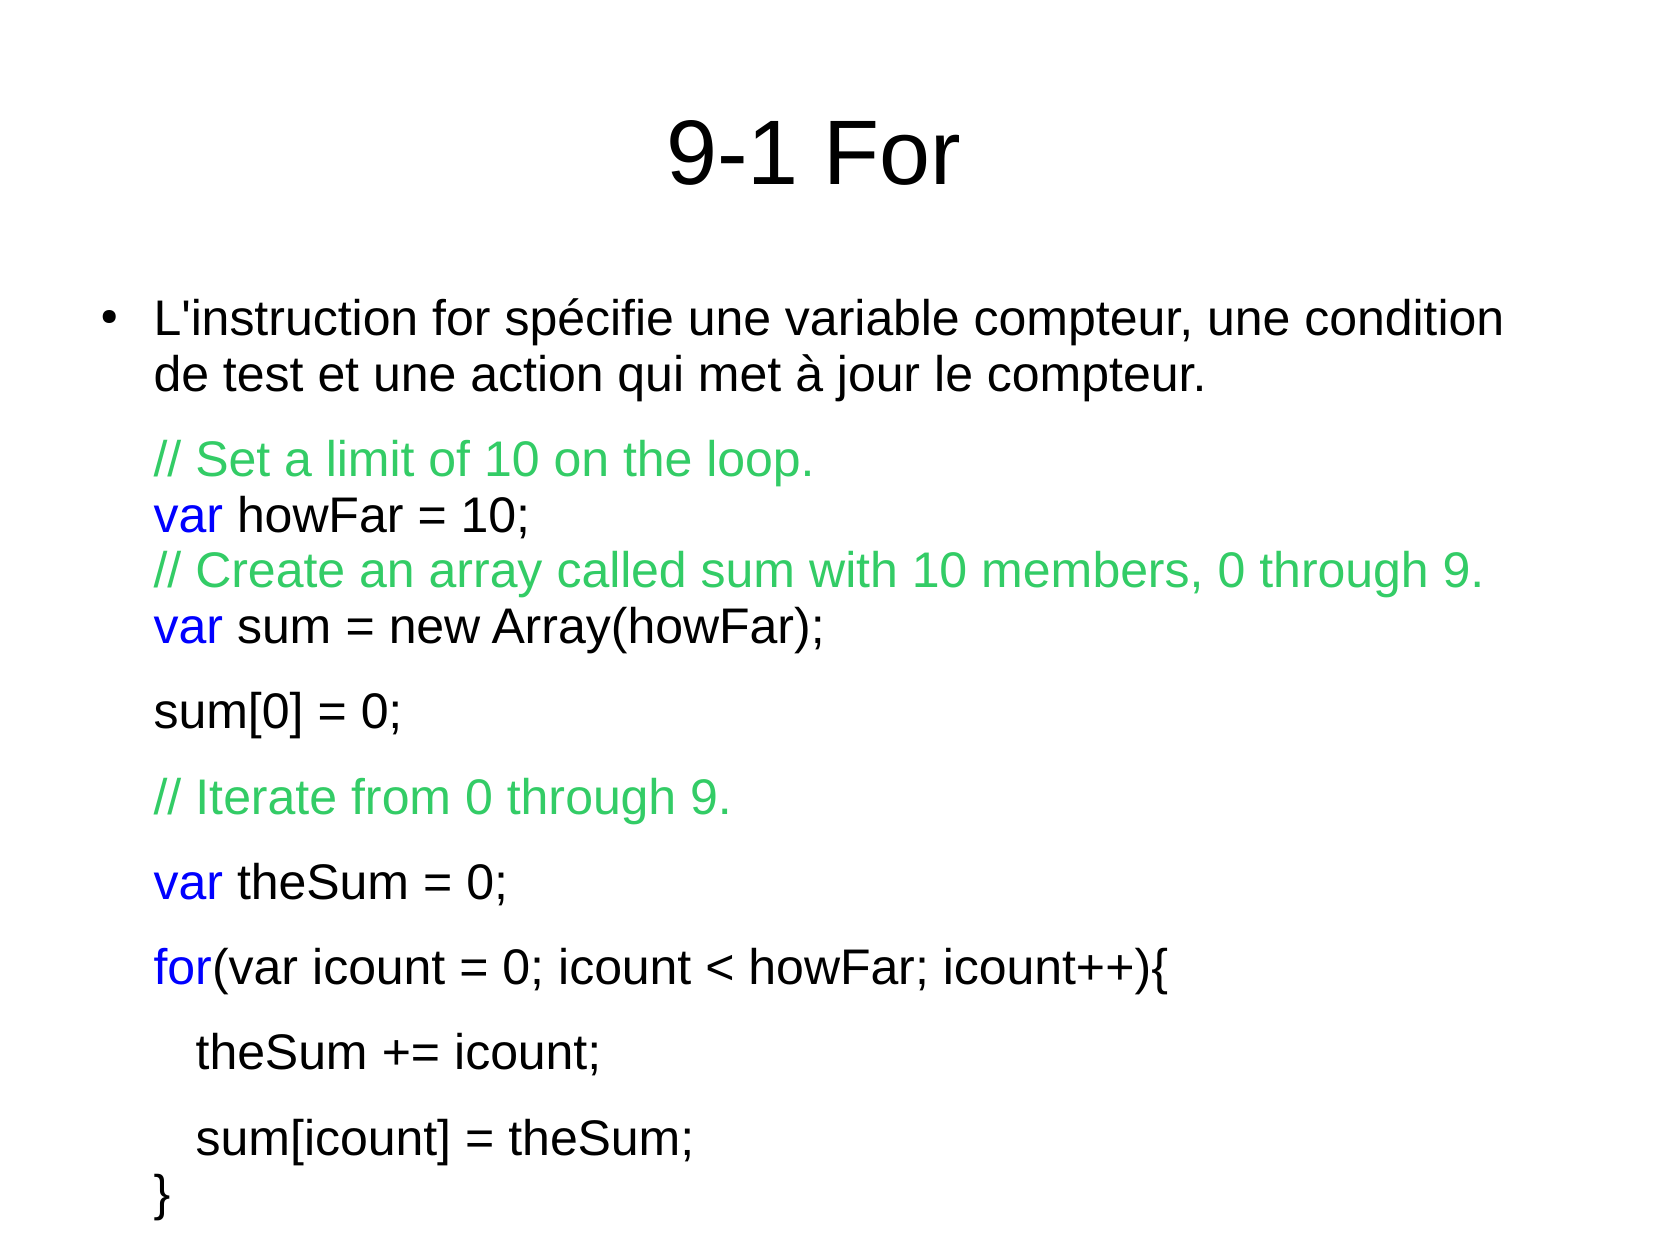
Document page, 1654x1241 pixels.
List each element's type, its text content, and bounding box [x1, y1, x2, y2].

list L'instruction for spécifie une variable compteur, une condition de test et une action qui met à jour le compteur. // Set a limit of 10 on the loop. var howFar = 10; // Create an array called sum with 10 members, 0 through 9. var sum = new Array(howFar); sum[0] = 0; // Iterate from 0 through 9. var theSum = 0; for(var icount = 0; icount < howFar; icount++){ theSum += icount; sum[icount] = theSum; } [82, 290, 1571, 1222]
title 9-1 For [82, 49, 1571, 257]
